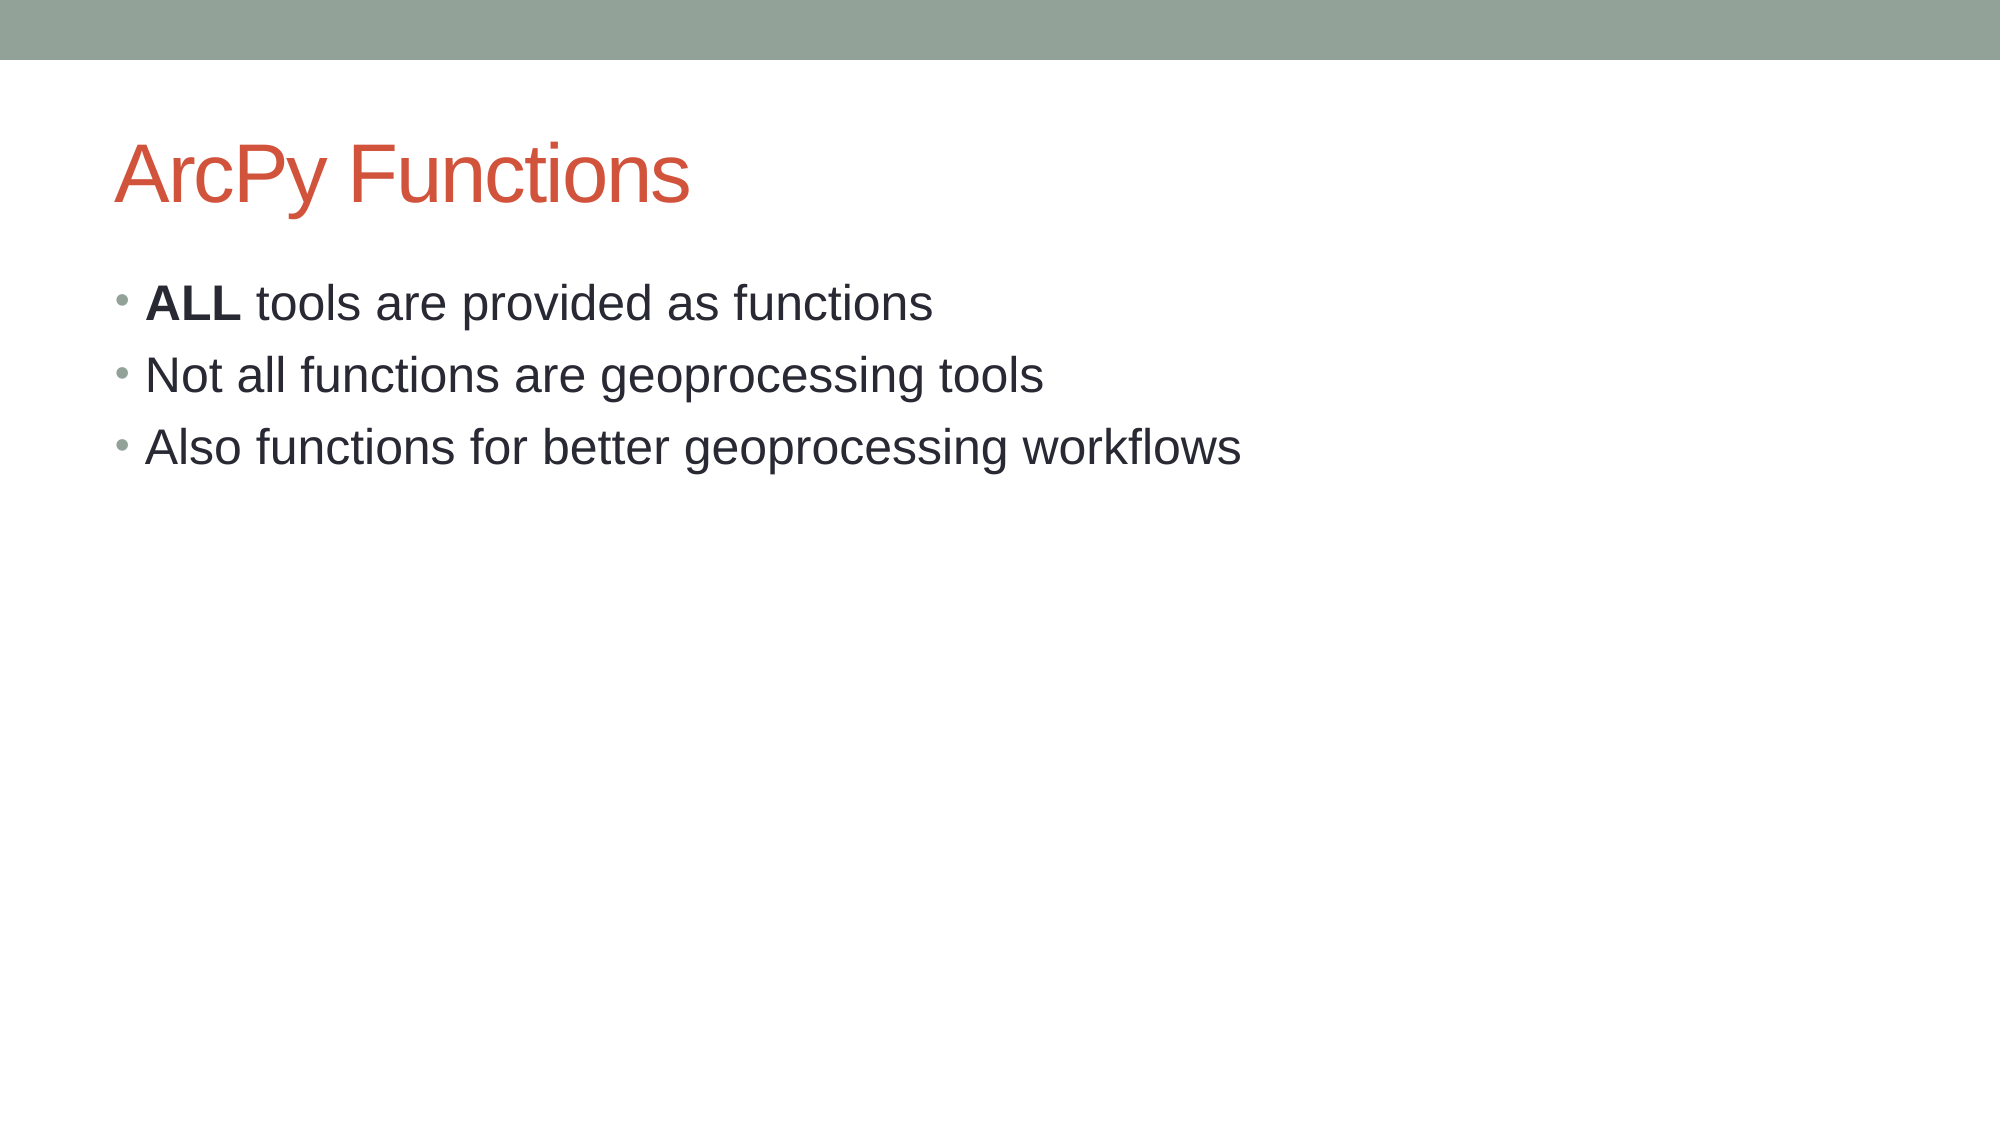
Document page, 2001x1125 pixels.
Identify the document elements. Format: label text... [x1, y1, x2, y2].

list ALL tools are provided as functions Not all functions are geoprocessing tools Also functions for better geoprocessing workflows [99, 262, 1900, 1063]
title ArcPy Functions [99, 87, 1900, 251]
